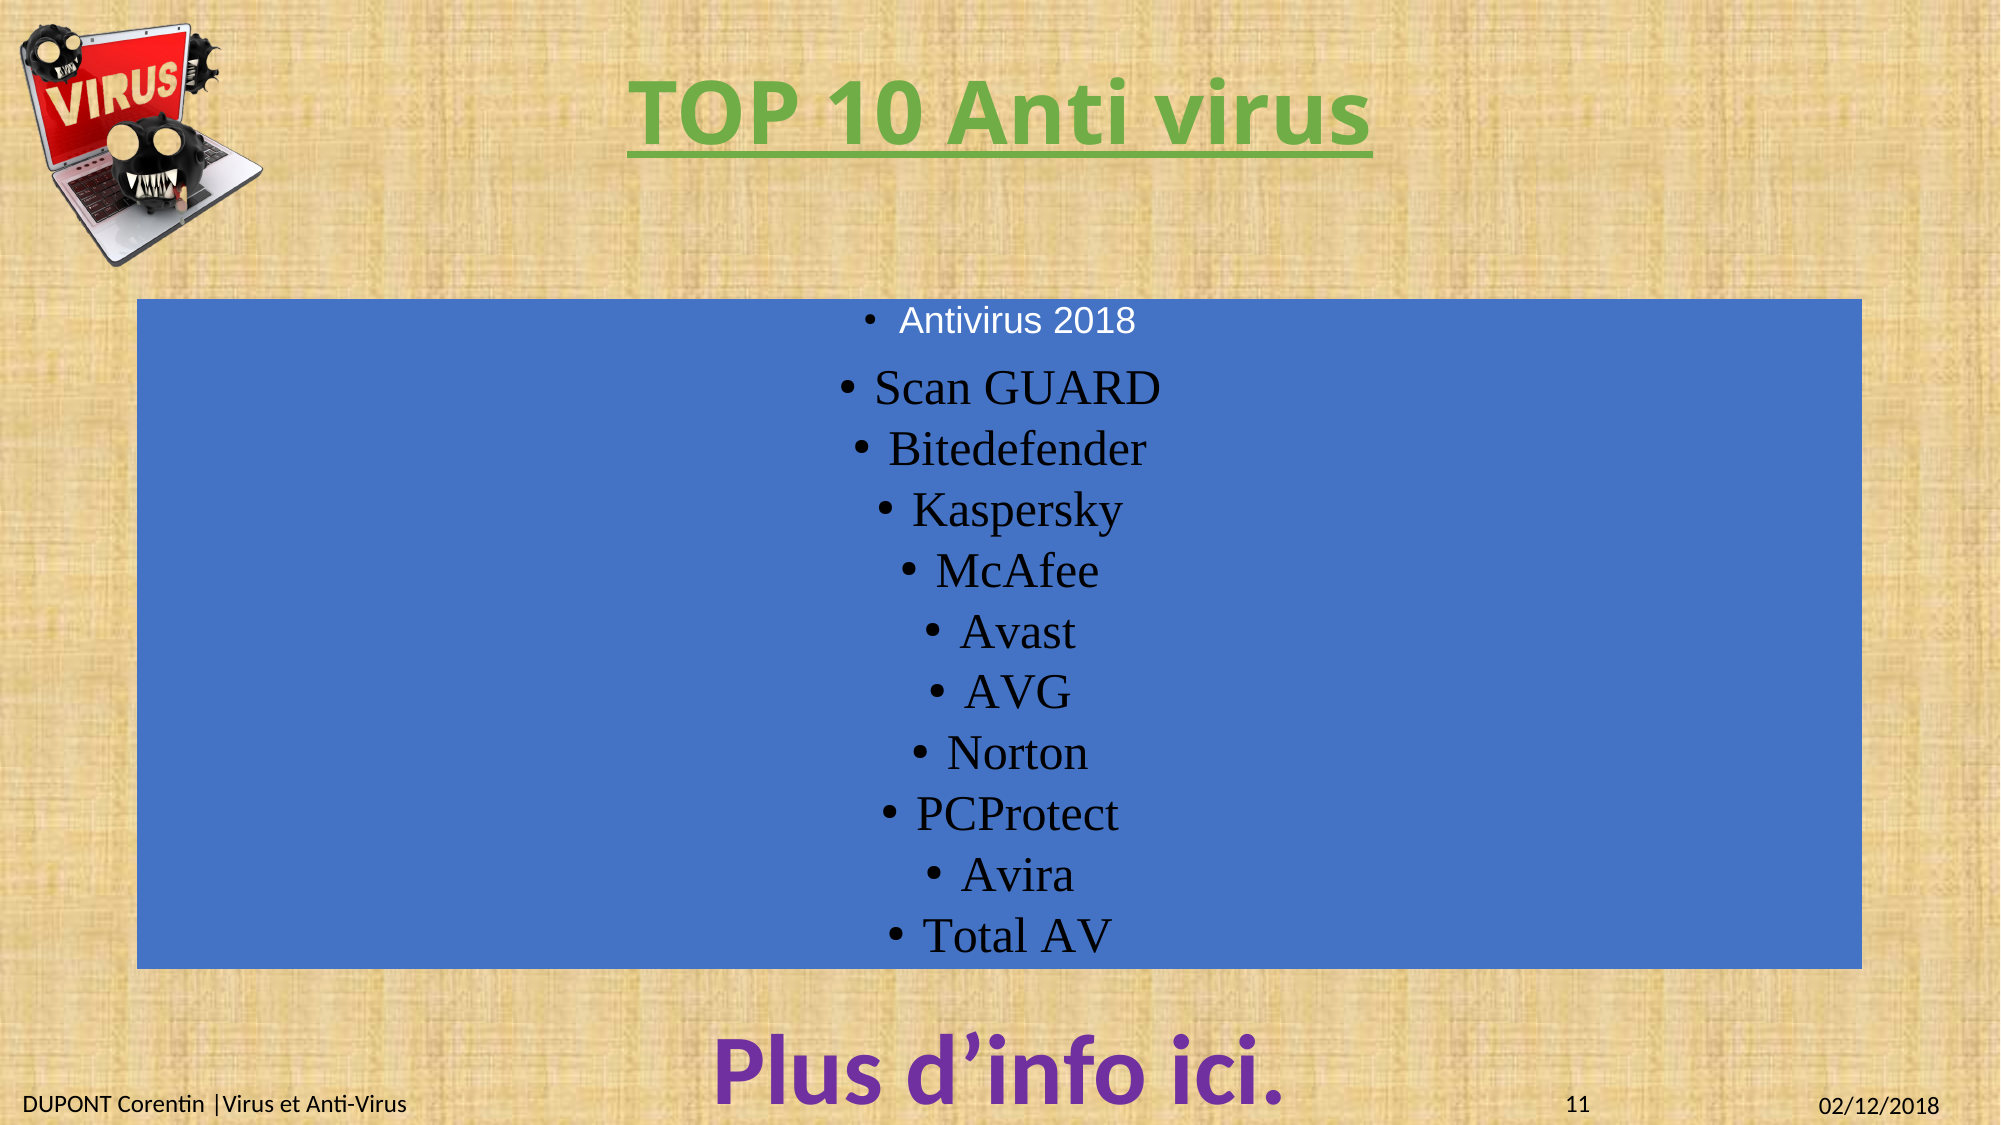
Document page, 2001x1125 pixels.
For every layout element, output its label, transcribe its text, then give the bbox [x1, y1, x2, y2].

table_cell Scan GUARD [431, 360, 1862, 421]
text_box [1550, 1072, 2000, 1125]
table_cell McAfee [137, 543, 1862, 604]
table_cell Norton [137, 725, 1862, 786]
table_header Antivirus 2018 [431, 299, 1862, 360]
table_cell Total AV [137, 908, 1862, 969]
table_cell Avast [137, 604, 1862, 664]
picture [0, 0, 431, 430]
table_cell Kaspersky [137, 482, 1862, 543]
table_cell Bitedefender [137, 421, 1862, 482]
table_cell AVG [137, 664, 1862, 725]
table_cell Avira [137, 847, 1862, 908]
table_cell PCProtect [137, 786, 1862, 847]
text_box DUPONT Corentin |Virus et Anti-Virus [0, 1072, 553, 1125]
title TOP 10 Anti virus [431, 59, 1863, 278]
text_box 02/12/2018 [1803, 1074, 2000, 1125]
text_box Plus d’info ici. [401, 996, 1599, 1125]
